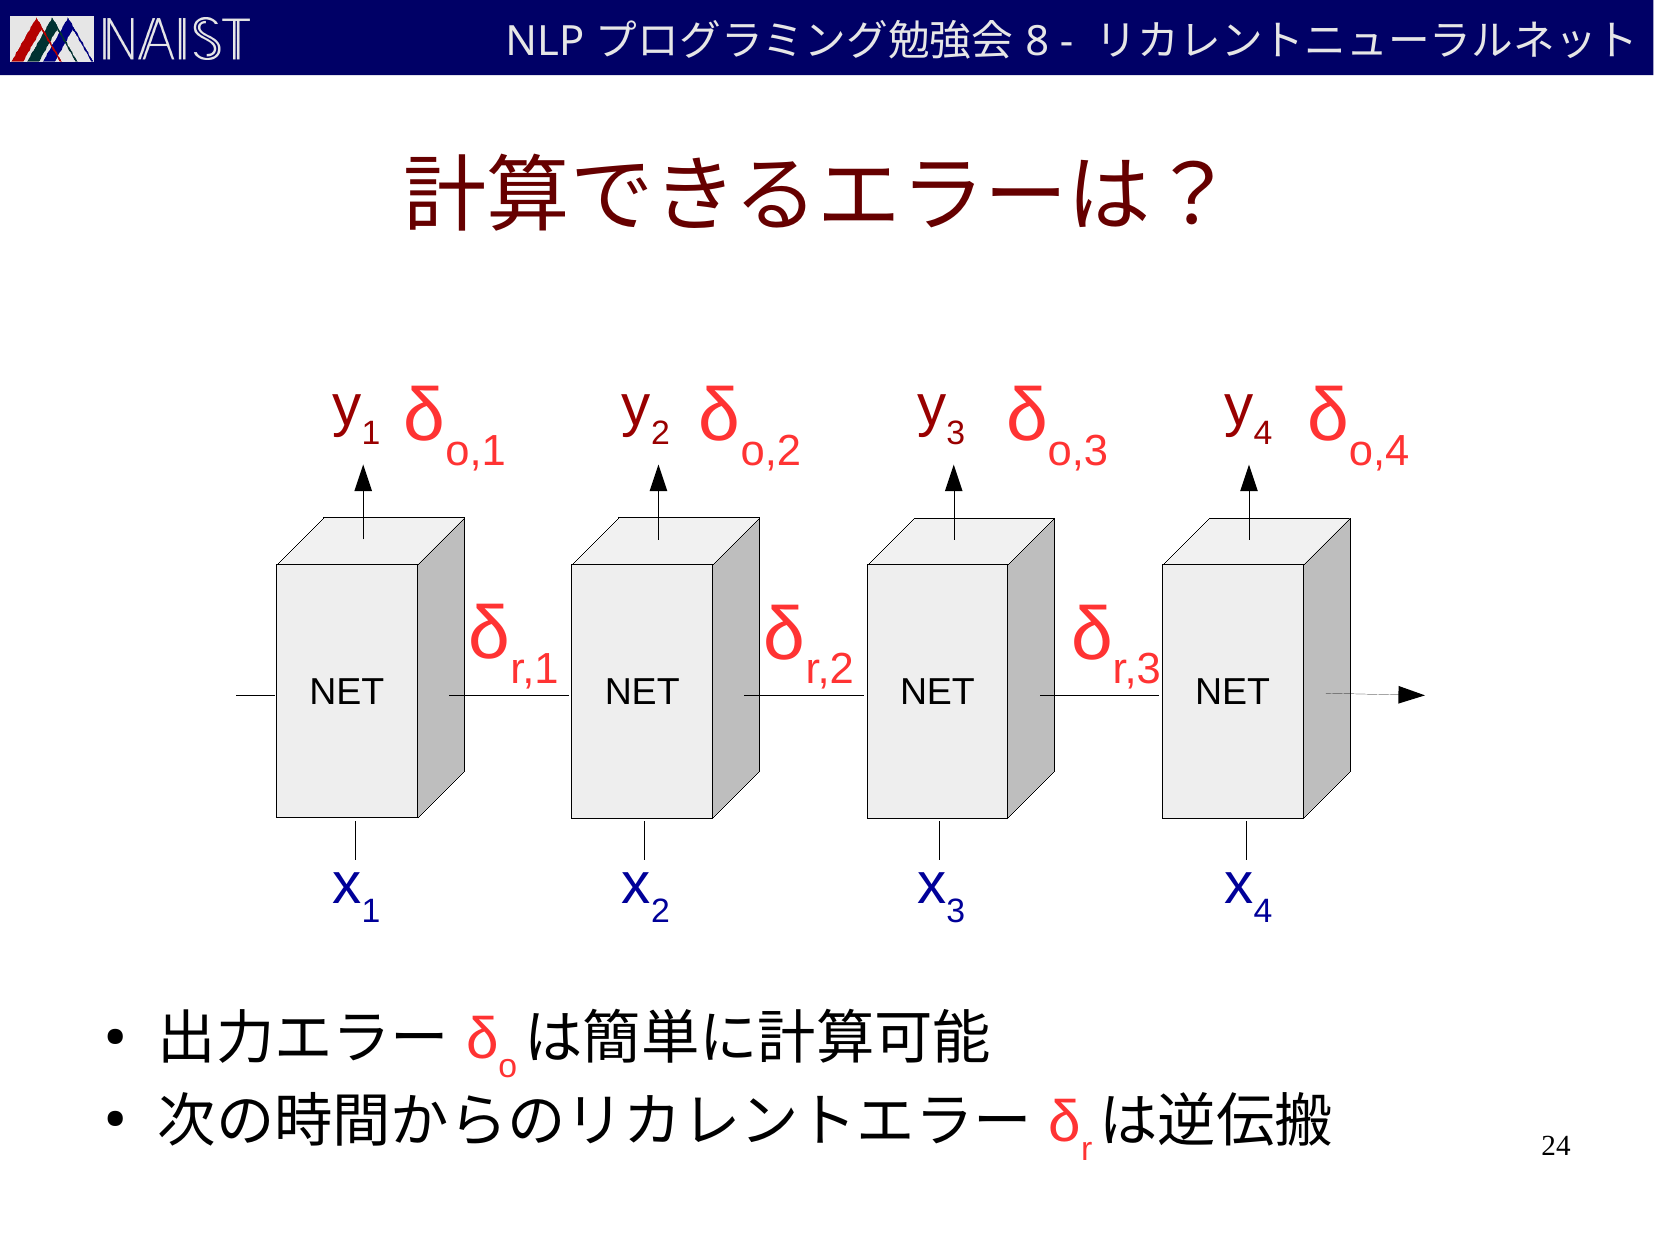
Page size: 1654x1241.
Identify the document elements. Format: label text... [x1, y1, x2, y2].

text_box NET [571, 565, 712, 819]
text_box δo,3 [991, 365, 1124, 482]
picture [10, 16, 94, 62]
text_box NET [276, 565, 417, 818]
list 出力エラーδoは簡単に計算可能 [86, 990, 1576, 1071]
text_box x2 [607, 843, 685, 938]
text_box x1 [317, 843, 396, 938]
text_box NET [867, 565, 1007, 819]
text_box δo,1 [388, 365, 521, 482]
text_box NET [1162, 565, 1303, 819]
text_box y2 [607, 365, 684, 460]
text_box y3 [902, 365, 981, 460]
text_box δo,4 [1292, 365, 1425, 482]
text_box x4 [1209, 843, 1288, 938]
text_box δo,2 [684, 365, 817, 482]
text_box δr,3 [1056, 583, 1176, 701]
text_box δr,1 [453, 583, 574, 701]
text_box y1 [317, 365, 388, 460]
text_box δr,2 [749, 583, 869, 701]
picture [102, 17, 251, 60]
text_box y4 [1209, 365, 1288, 460]
list 次の時間からのリカレントエラーδrは逆伝搬 [87, 1073, 1576, 1153]
text_box x3 [902, 843, 981, 938]
title 計算できるエラーは？ [75, 92, 1564, 285]
